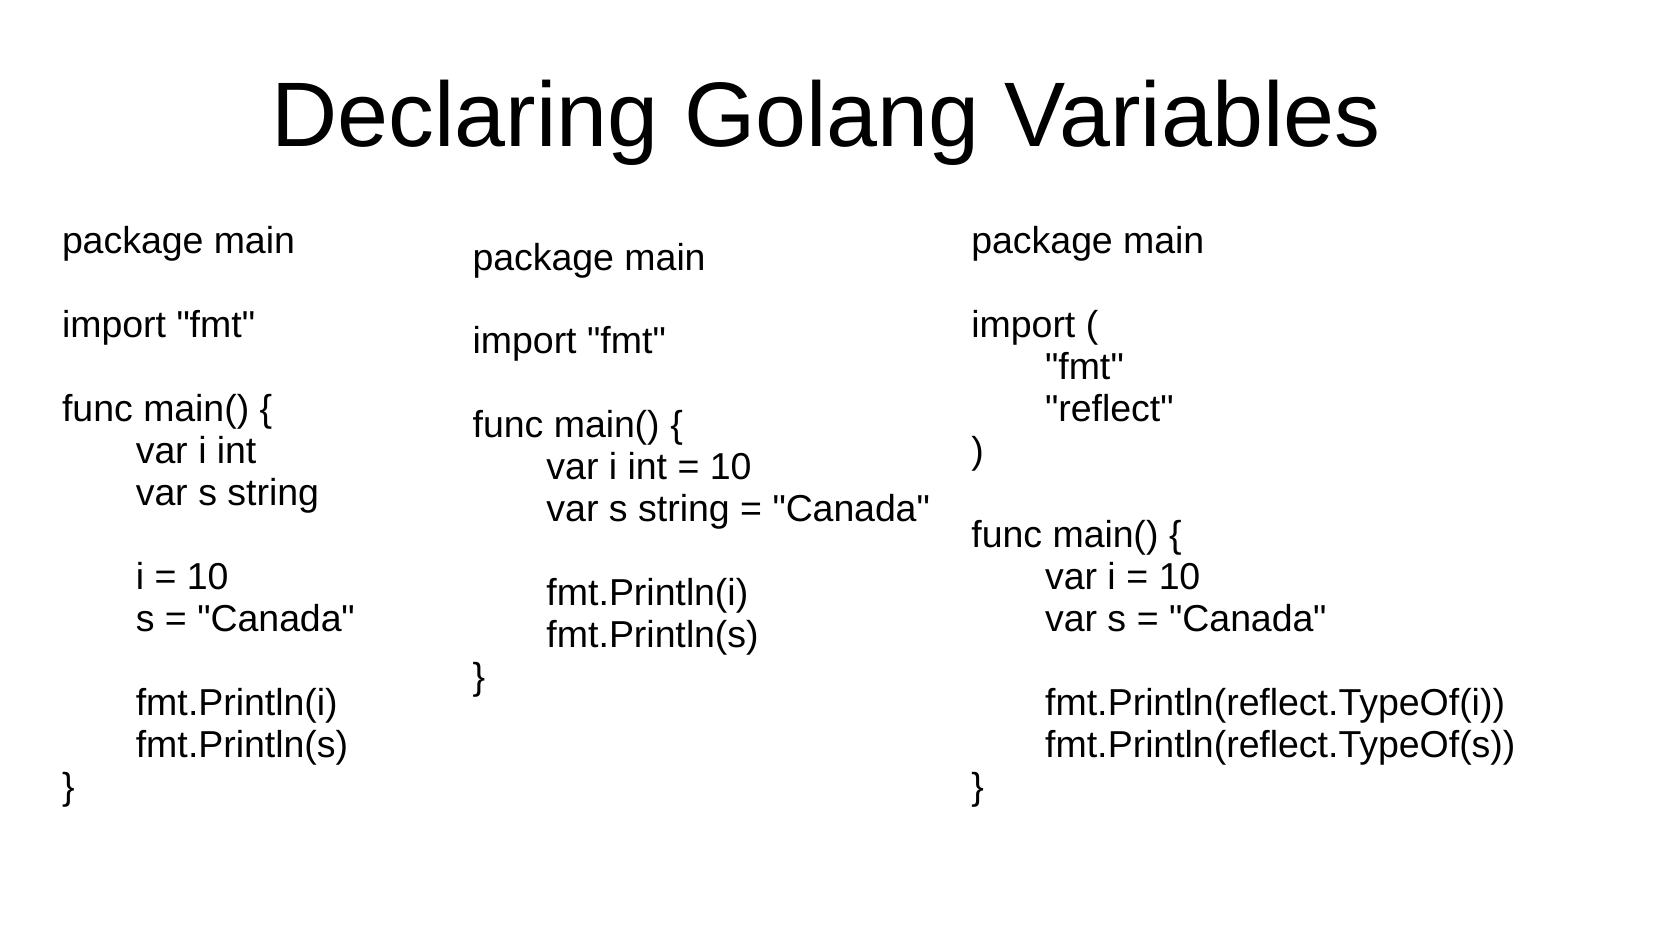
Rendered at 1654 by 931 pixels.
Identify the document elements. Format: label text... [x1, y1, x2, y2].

title Declaring Golang Variables [82, 37, 1571, 193]
text_box package main import "fmt" func main() { var i int = 10 var s string = "Canada" fmt.Println(i) fmt.Println(s) } [457, 228, 945, 768]
text_box package main import ( "fmt" "reflect" ) func main() { var i = 10 var s = "Canada" fmt.Println(reflect.TypeOf(i)) fmt.Println(reflect.TypeOf(s)) } [956, 212, 1531, 815]
text_box package main import "fmt" func main() { var i int var s string i = 10 s = "Canada" fmt.Println(i) fmt.Println(s) } [47, 212, 956, 815]
